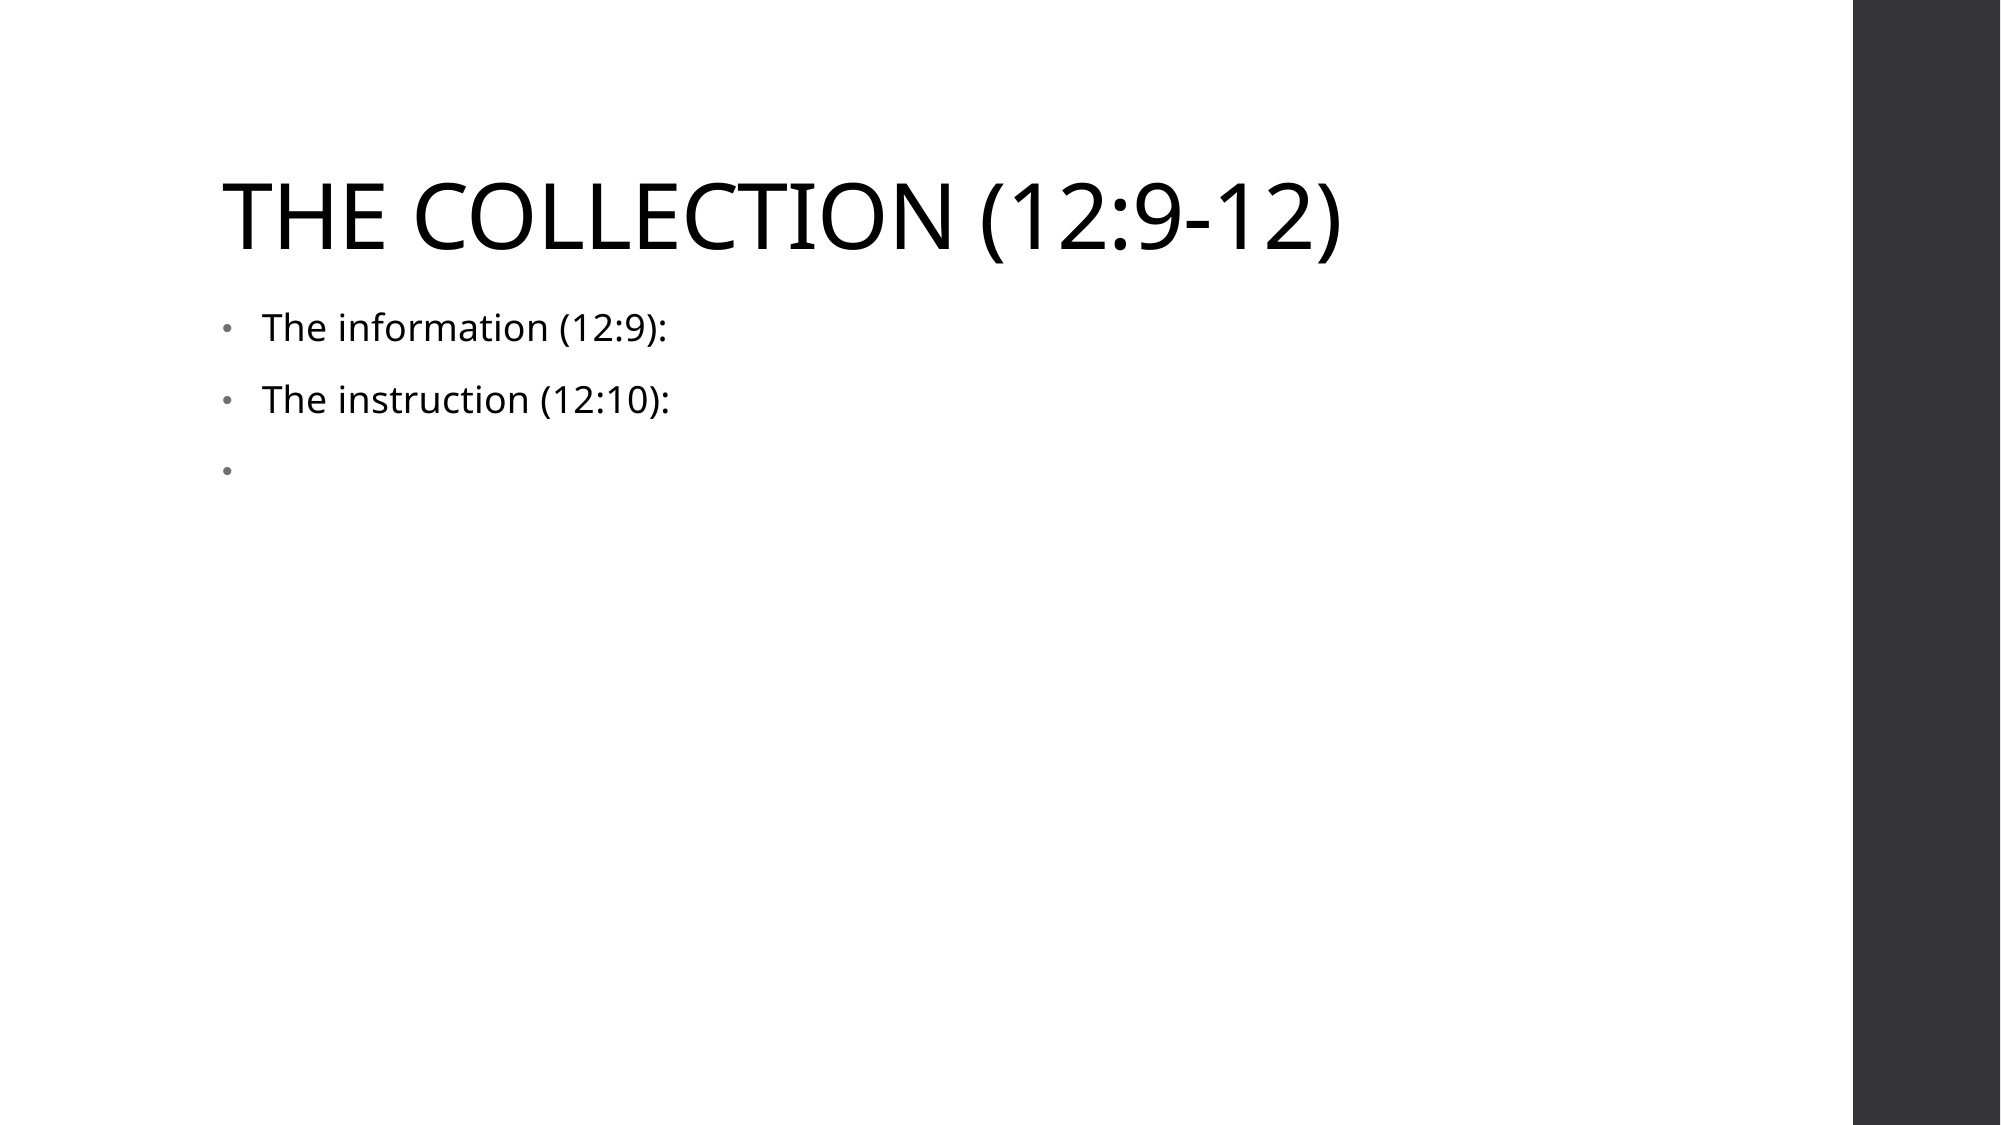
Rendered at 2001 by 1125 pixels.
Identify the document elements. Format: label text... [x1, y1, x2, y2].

title THE COLLECTION (12:9-12) [206, 60, 1797, 278]
list The information (12:9): The instruction (12:10): [206, 299, 1617, 1014]
